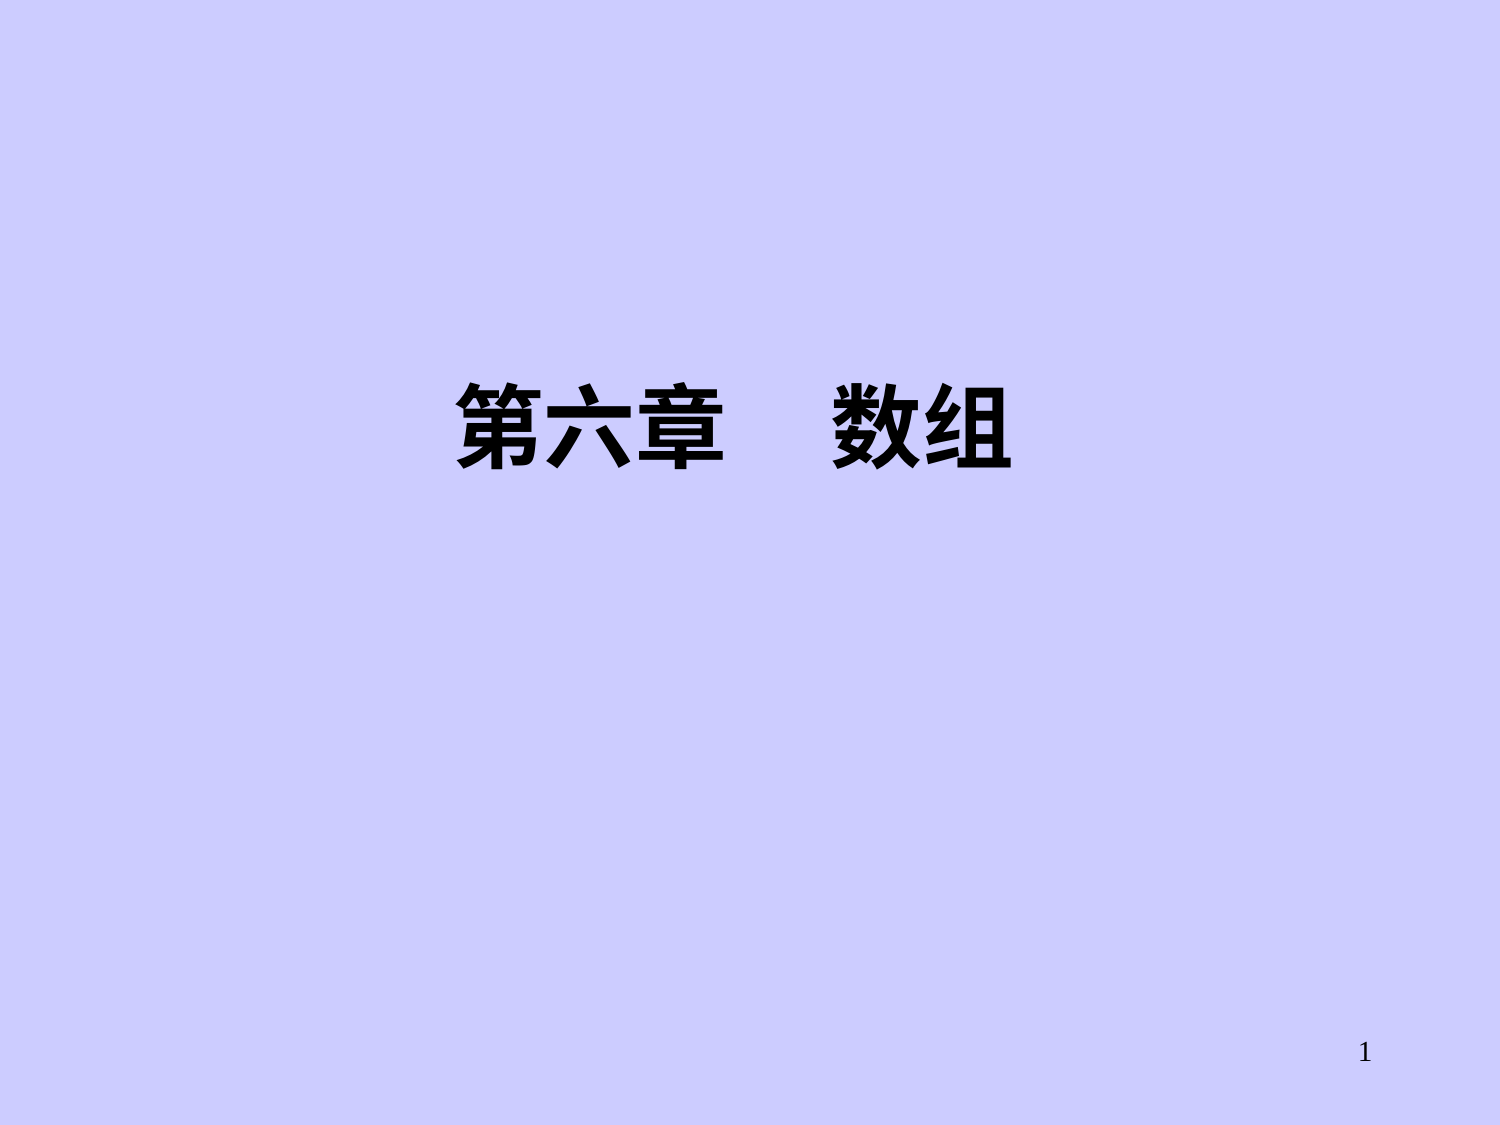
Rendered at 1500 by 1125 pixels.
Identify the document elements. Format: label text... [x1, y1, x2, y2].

text_box <编号> [1074, 1025, 1388, 1101]
text_box 第六章 数组 [99, 362, 1388, 488]
